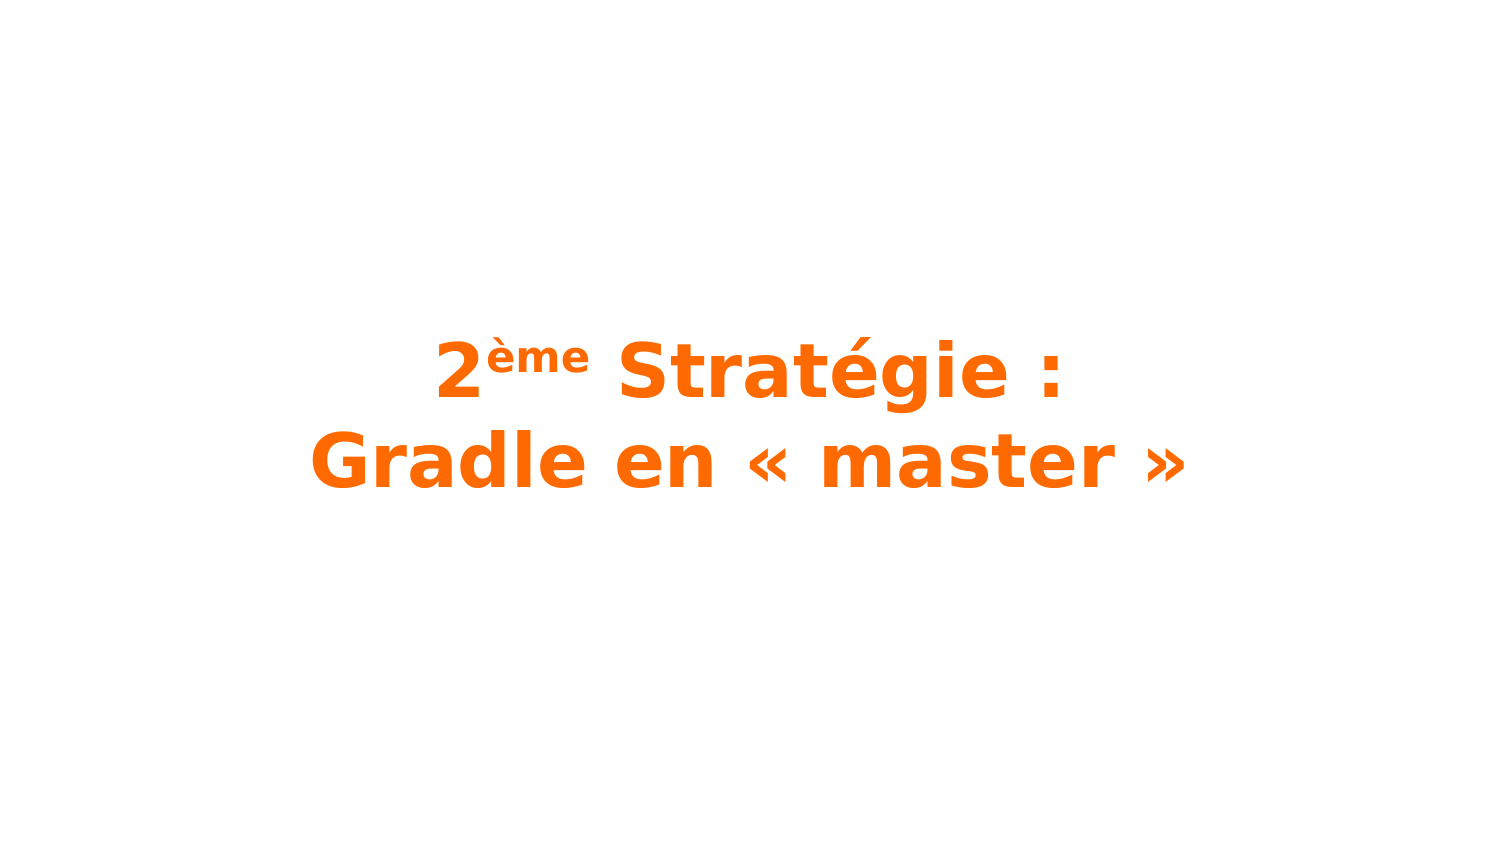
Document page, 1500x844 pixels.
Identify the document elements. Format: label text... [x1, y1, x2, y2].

title 2ème Stratégie : Gradle en « master » [51, 231, 1449, 518]
